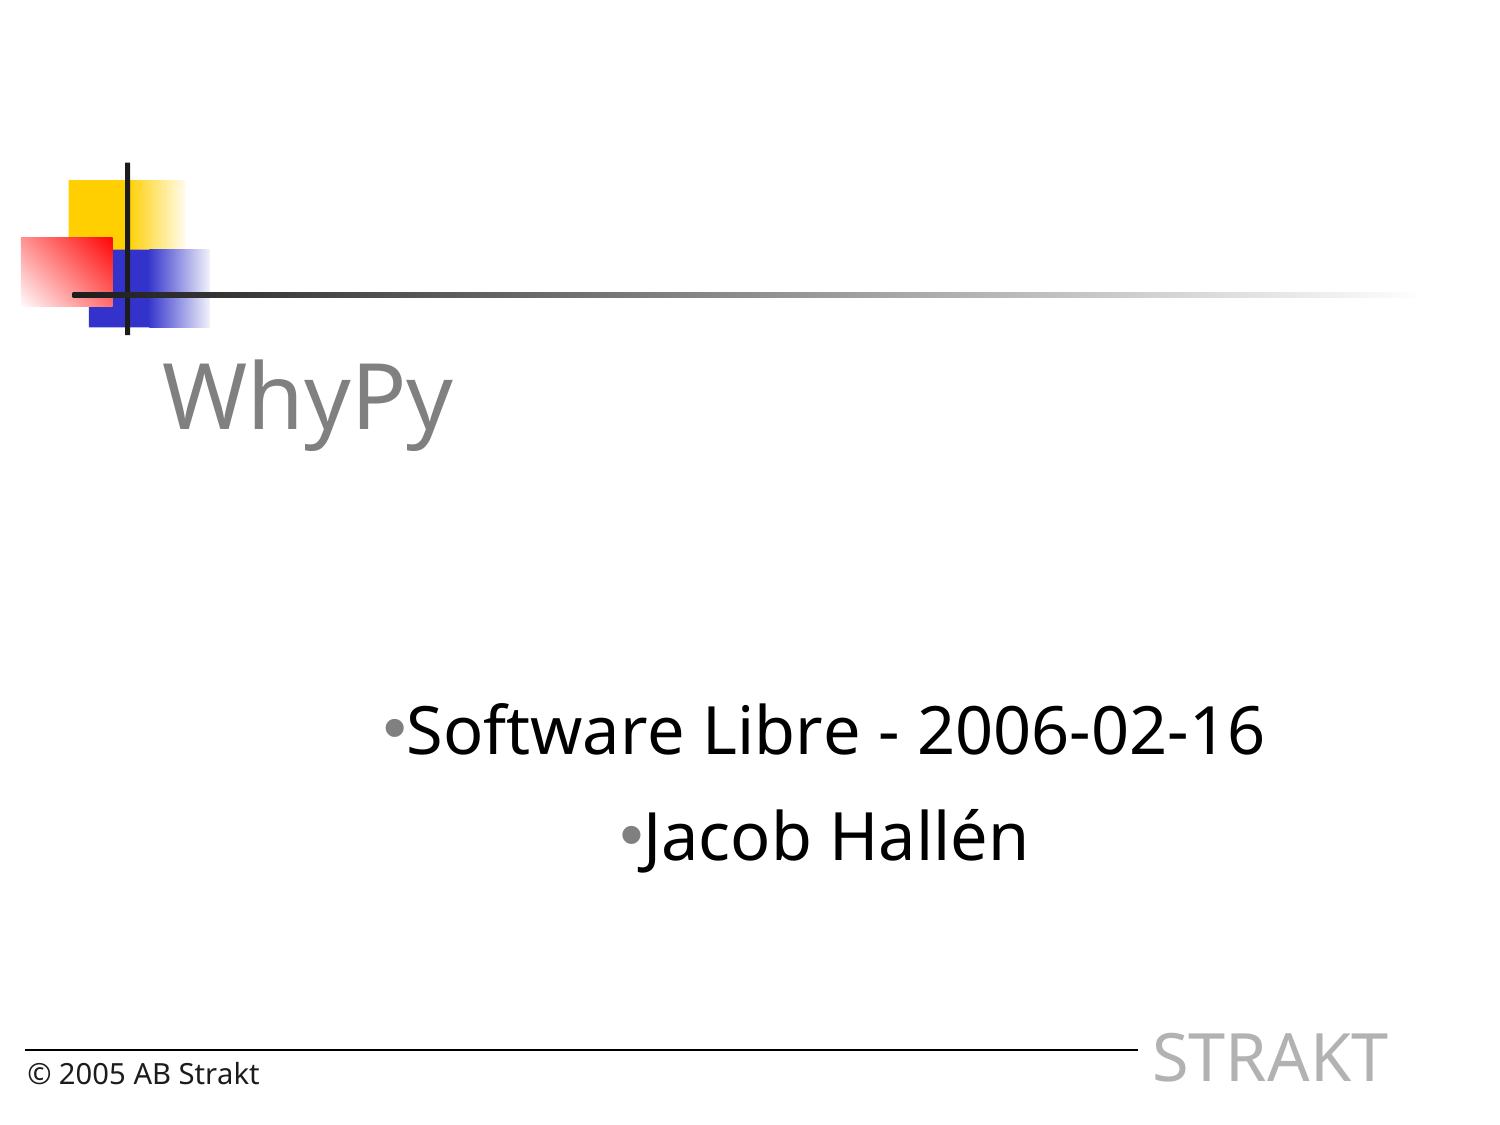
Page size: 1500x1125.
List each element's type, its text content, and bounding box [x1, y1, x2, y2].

subtitle Software Libre - 2006-02-16 Jacob Hallén [225, 637, 1276, 926]
title WhyPy [162, 299, 1438, 488]
